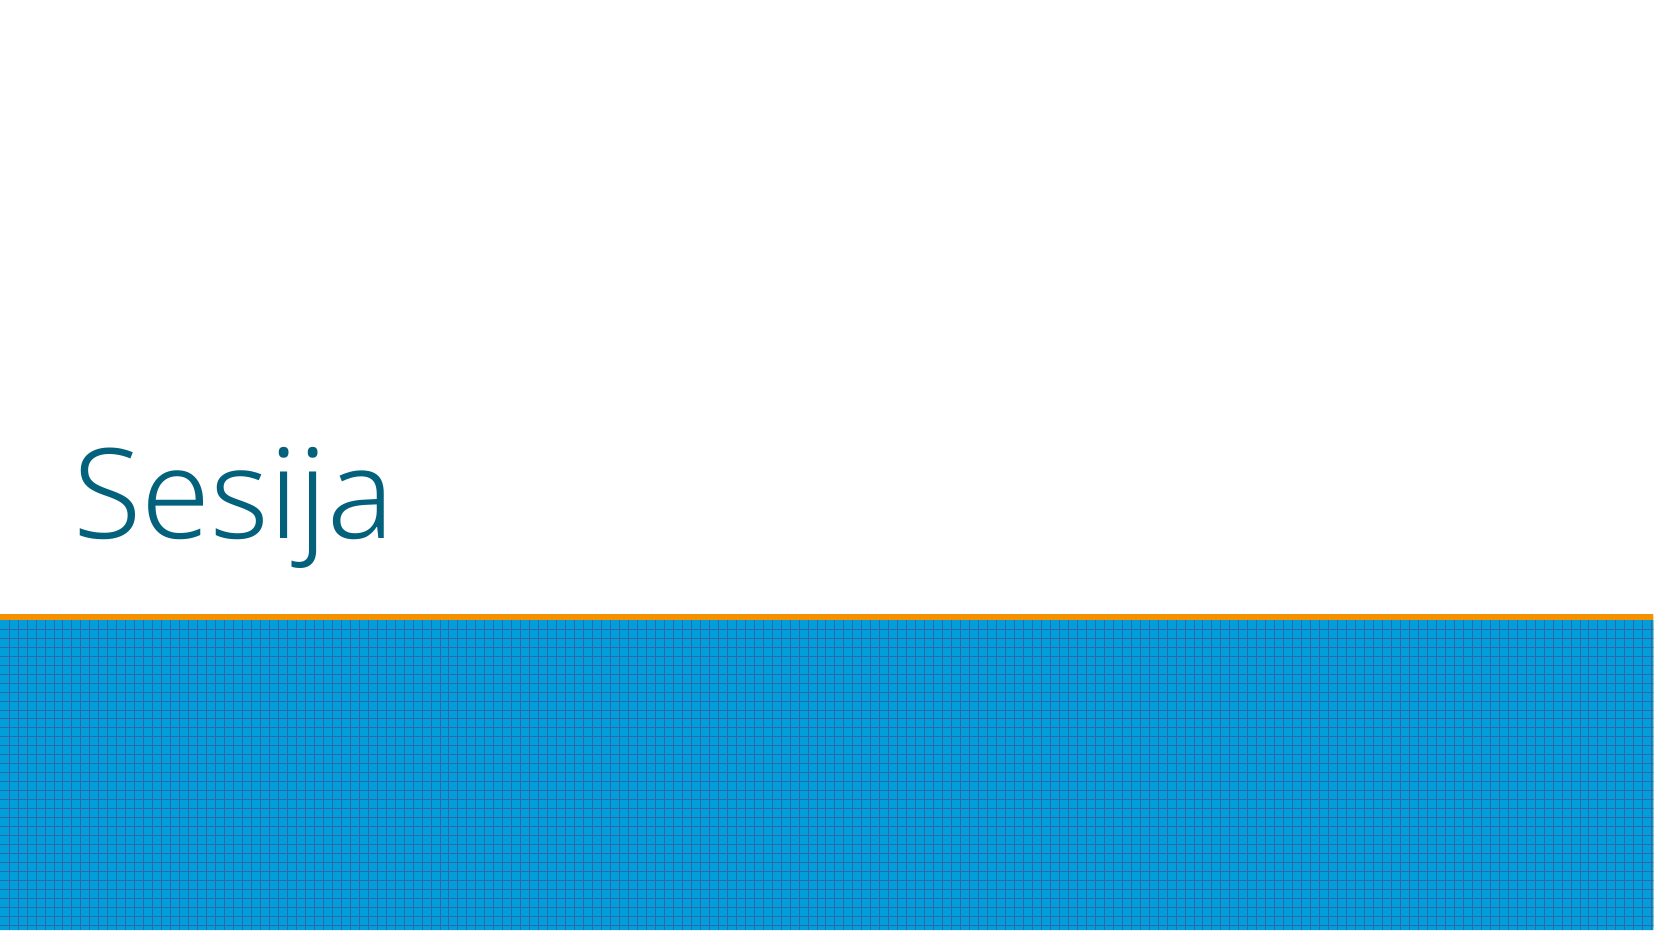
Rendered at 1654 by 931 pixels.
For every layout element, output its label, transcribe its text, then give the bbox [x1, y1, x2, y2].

title Sesija [73, 44, 1551, 576]
